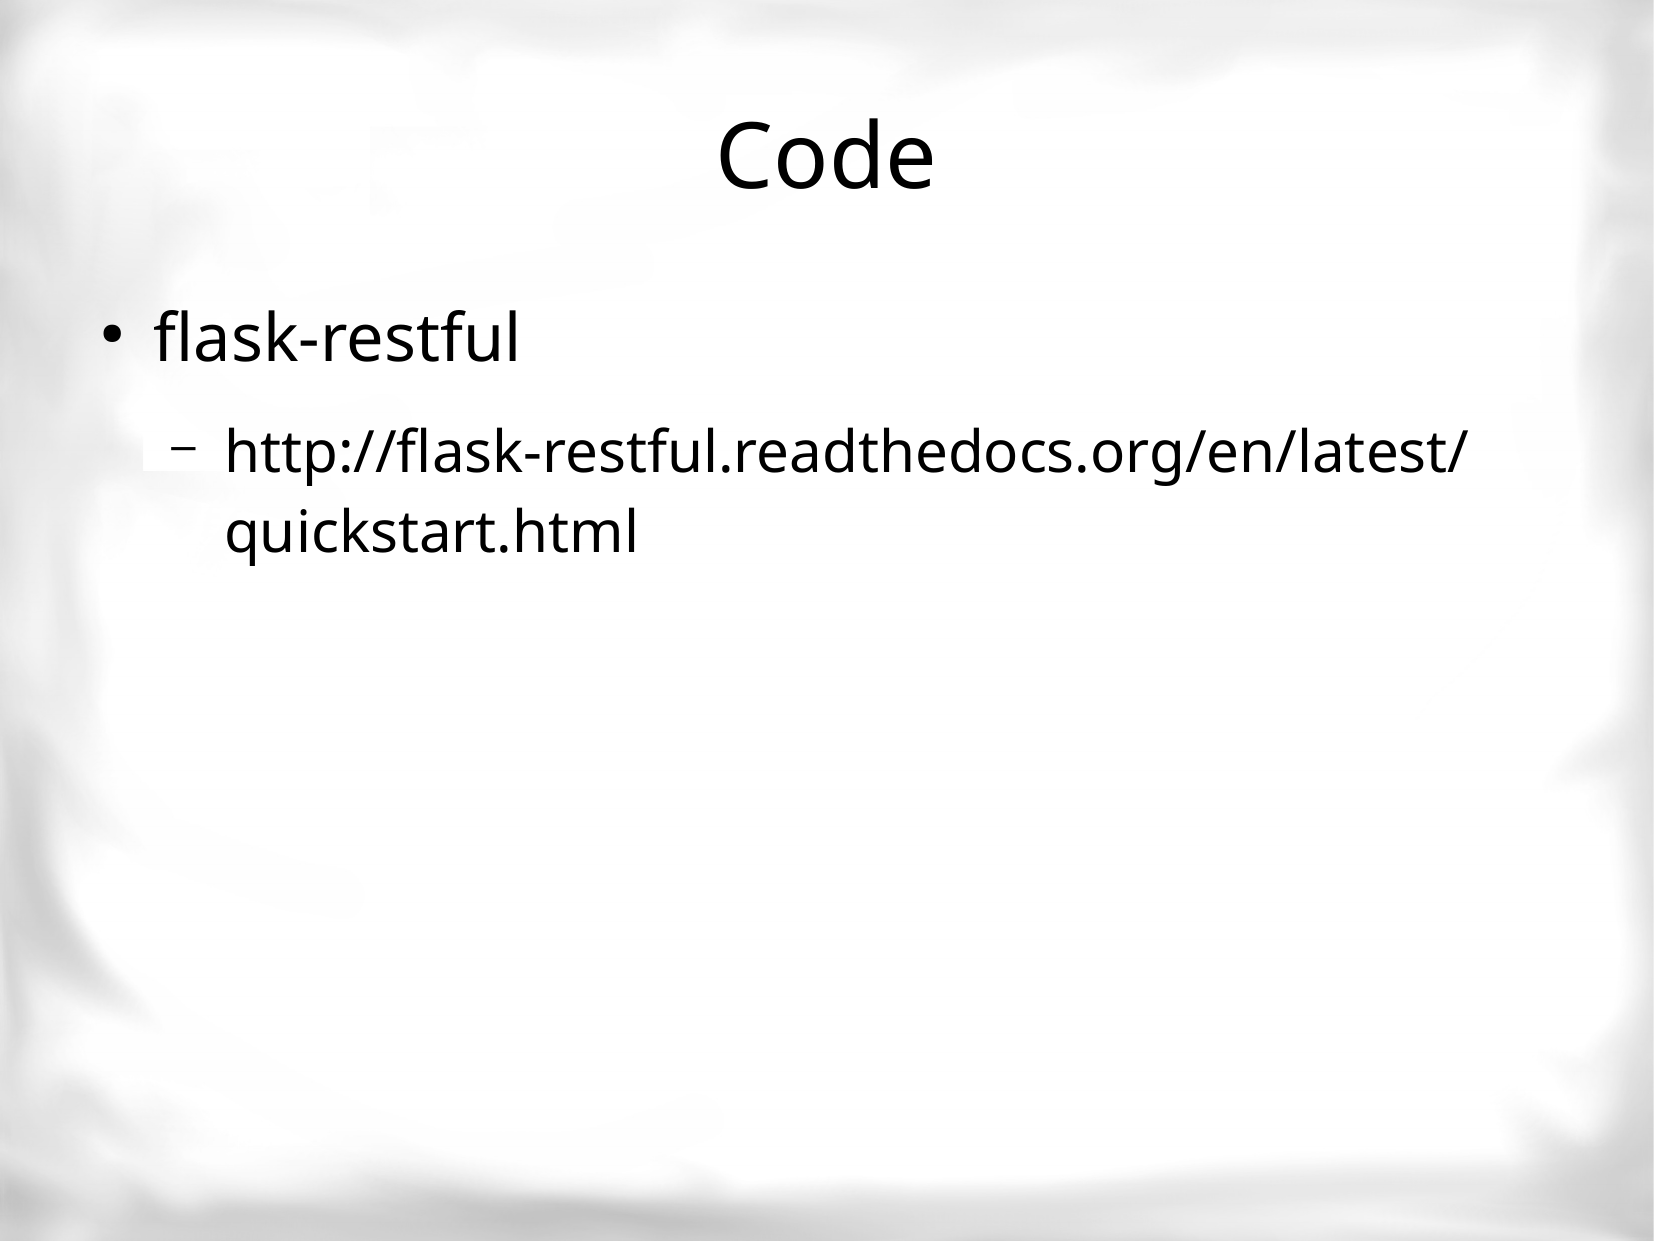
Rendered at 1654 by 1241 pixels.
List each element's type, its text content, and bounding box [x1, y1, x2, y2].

picture [0, 0, 1654, 1241]
title Code [82, 49, 1571, 257]
list flask-restful http://flask-restful.readthedocs.org/en/latest/quickstart.html [82, 290, 1571, 1010]
